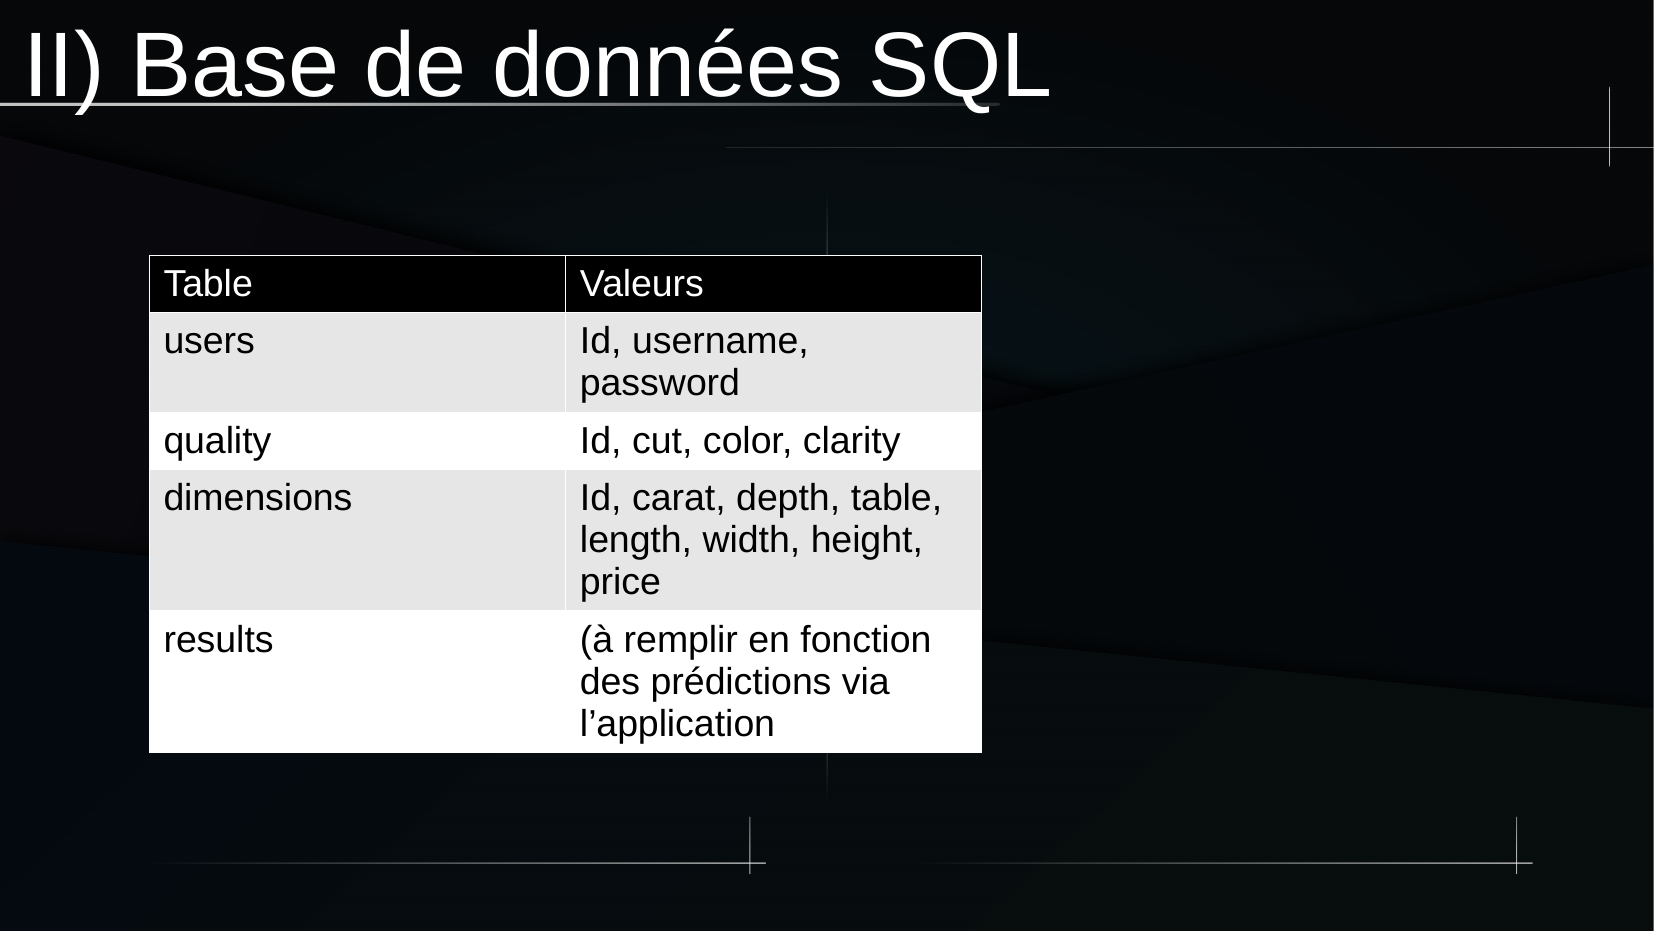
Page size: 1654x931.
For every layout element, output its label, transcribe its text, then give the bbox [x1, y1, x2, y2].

table_cell Id, cut, color, clarity [566, 413, 981, 469]
table_cell results [150, 611, 565, 752]
title II) Base de données SQL [23, 11, 1589, 119]
table_cell Id, username, password [566, 313, 981, 412]
table_cell users [150, 313, 565, 412]
table_cell Id, carat, depth, table, length, width, height, price [566, 470, 981, 610]
table_cell dimensions [150, 470, 565, 610]
table_header Table [150, 256, 565, 312]
picture [0, 0, 1654, 931]
table_header Valeurs [566, 256, 981, 312]
table_cell (à remplir en fonction des prédictions via l’application [566, 611, 981, 752]
table_cell quality [150, 413, 565, 469]
